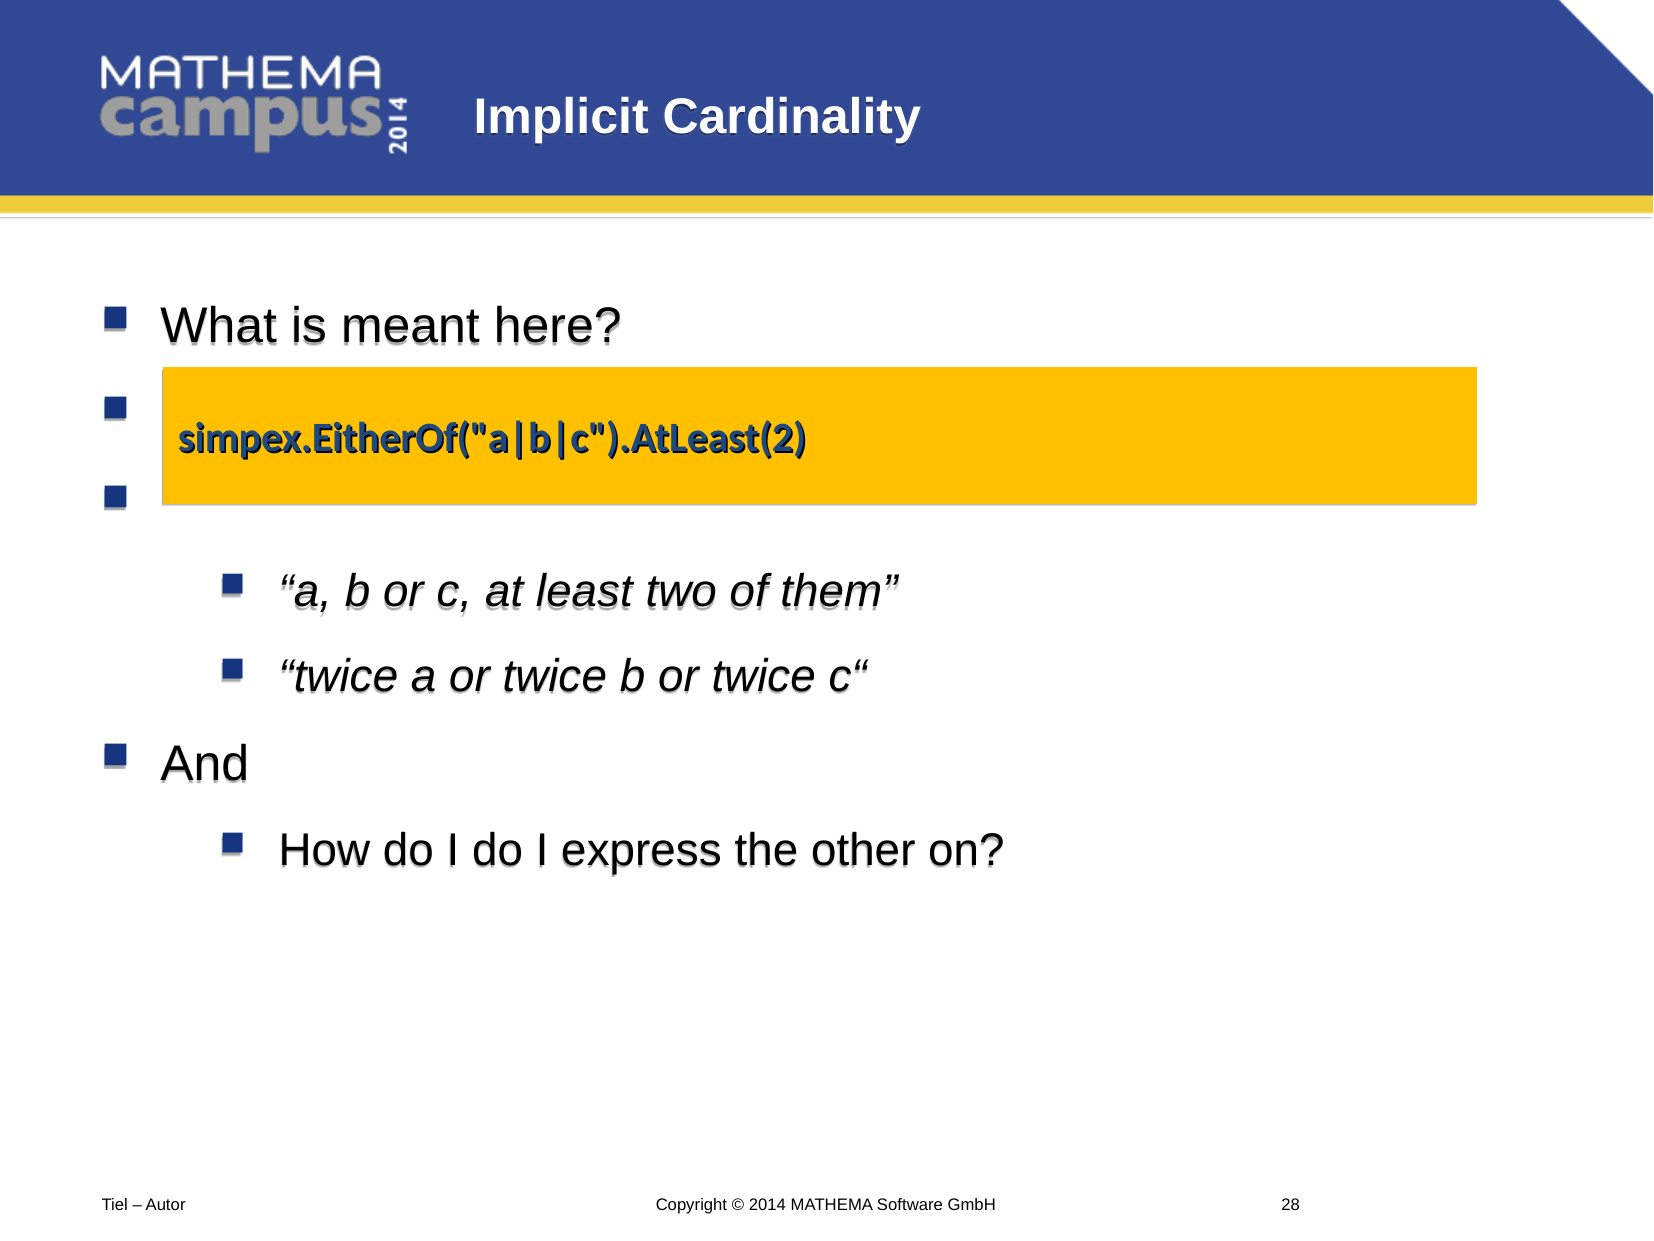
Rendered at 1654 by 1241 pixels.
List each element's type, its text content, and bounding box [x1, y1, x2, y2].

list What is meant here? “a, b or c, at least two of them” “twice a or twice b or twice c“ And How do I do I express the other on? [101, 292, 1547, 1140]
title Implicit Cardinality [473, 70, 1547, 158]
text_box simpex.EitherOf("a|b|c").AtLeast(2) [163, 367, 1477, 504]
